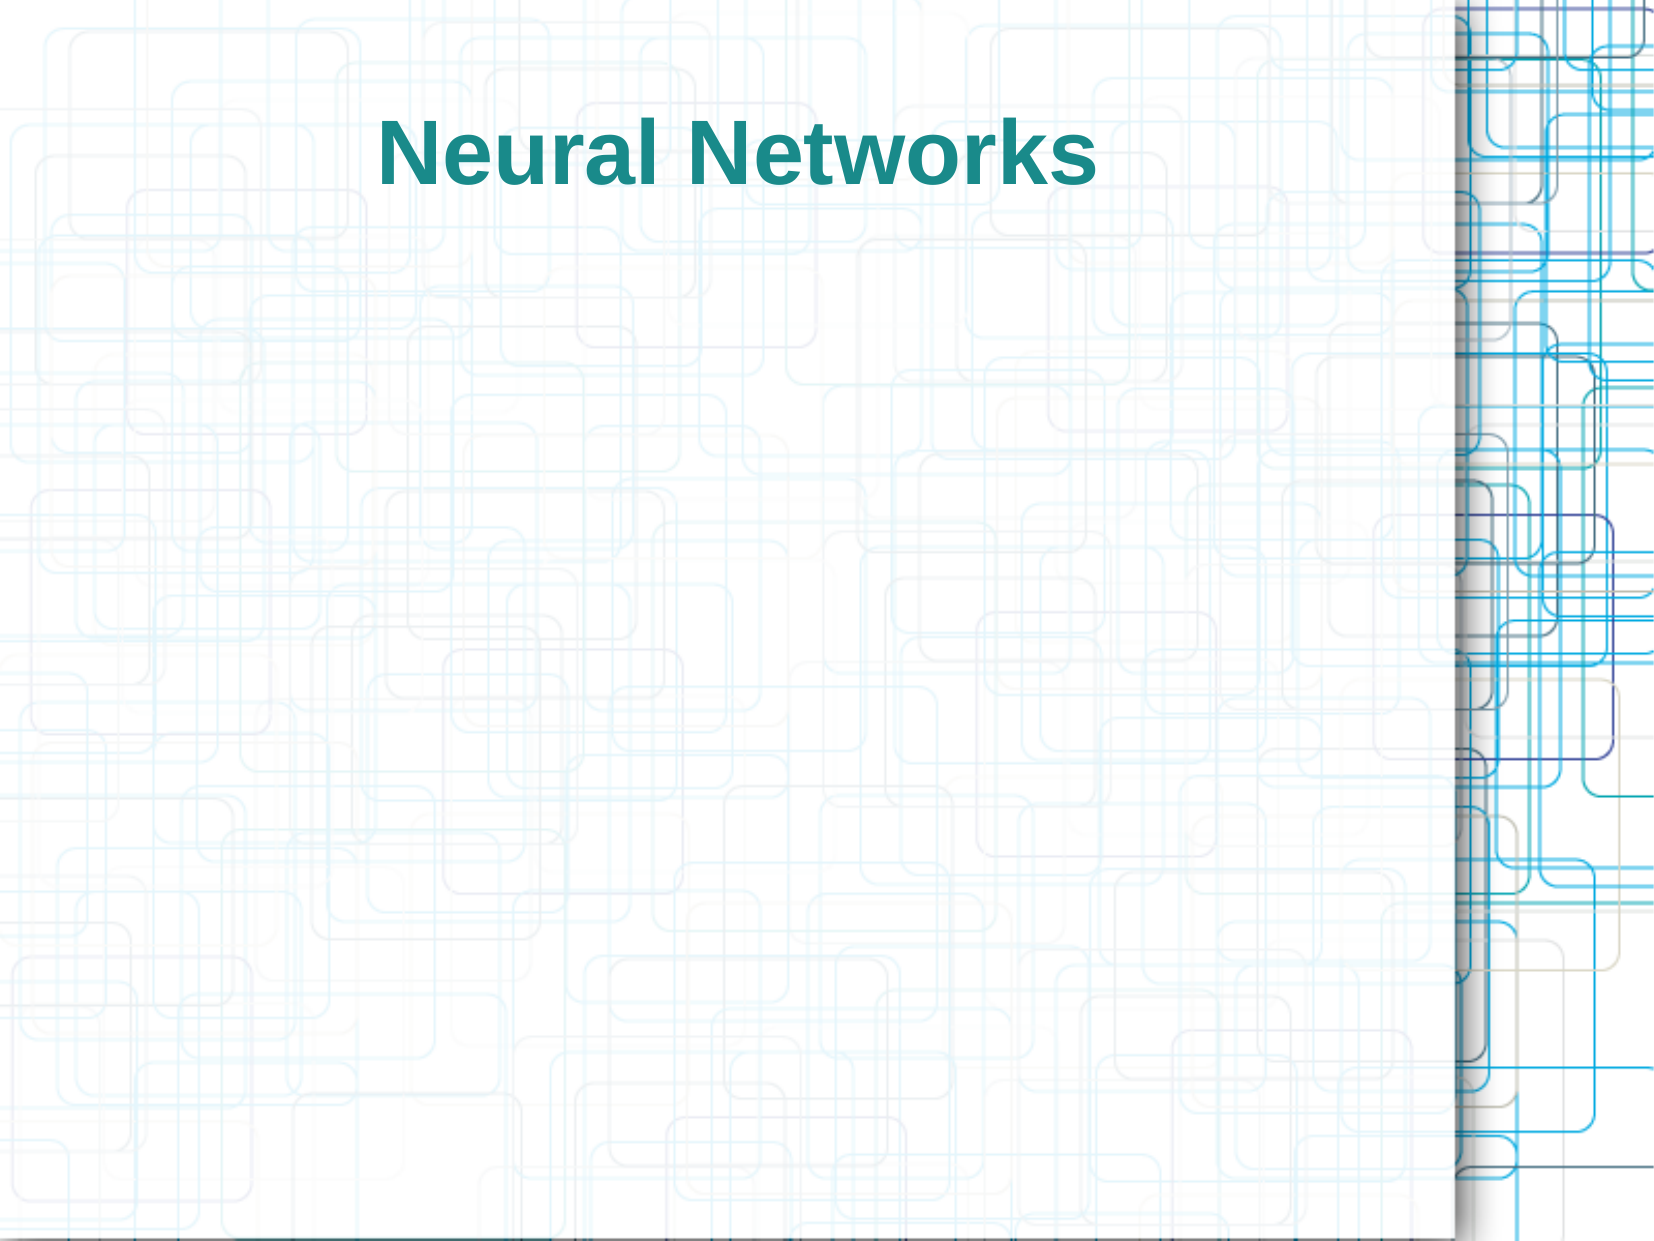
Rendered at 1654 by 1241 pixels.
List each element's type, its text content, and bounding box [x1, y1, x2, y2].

picture [0, 0, 1654, 1241]
title Neural Networks [59, 49, 1418, 257]
